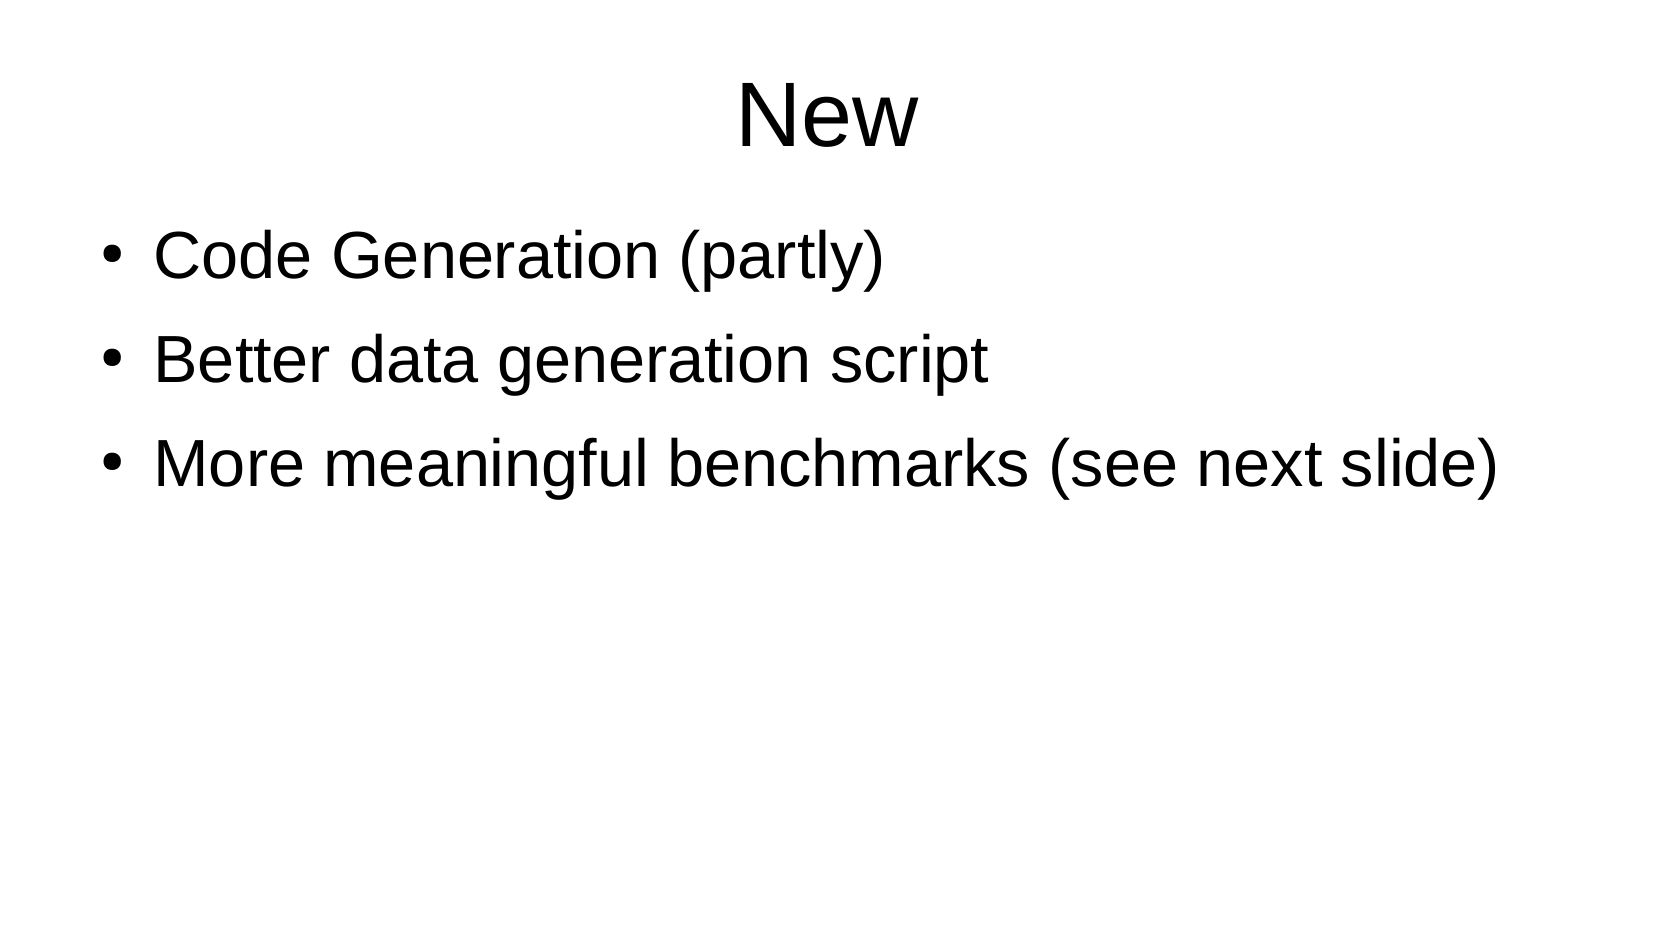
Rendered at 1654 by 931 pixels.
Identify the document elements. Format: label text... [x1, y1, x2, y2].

list Code Generation (partly) Better data generation script More meaningful benchmarks (see next slide) [82, 217, 1571, 758]
title New [82, 37, 1571, 193]
